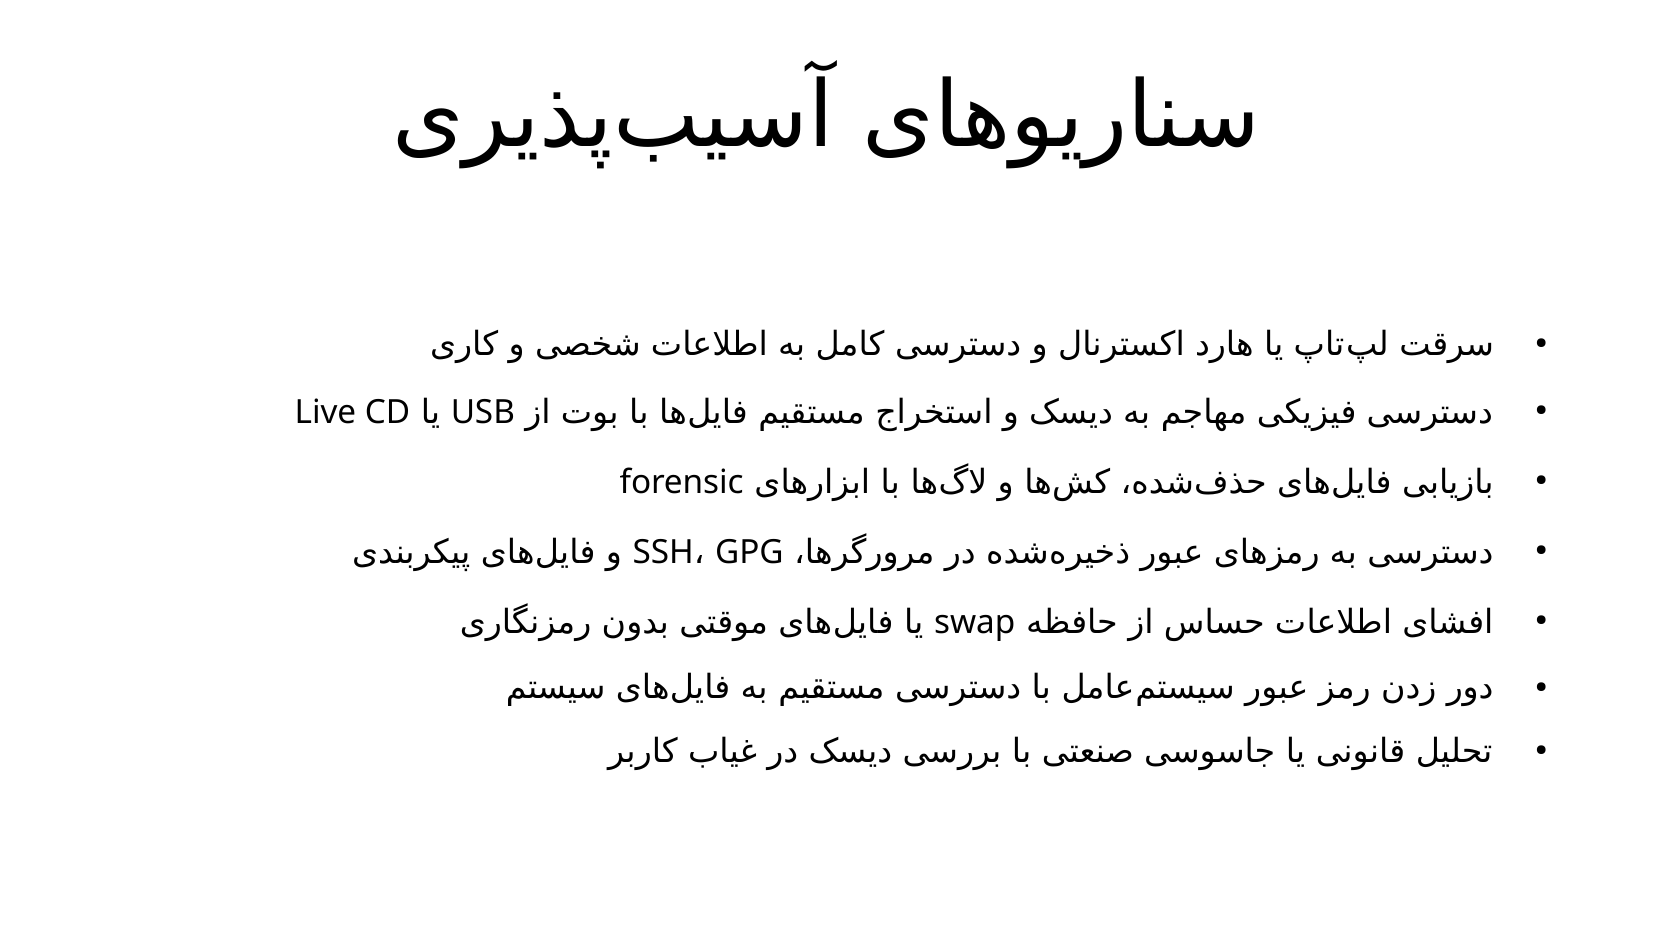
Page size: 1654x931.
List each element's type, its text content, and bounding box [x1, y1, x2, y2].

list سرقت لپ‌تاپ یا هارد اکسترنال و دسترسی کامل به اطلاعات شخصی و کاری دسترسی فیزیکی مهاجم به دیسک و استخراج مستقیم فایل‌ها با بوت از USB یا Live CD بازیابی فایل‌های حذف‌شده، کش‌ها و لاگ‌ها با ابزارهای forensic دسترسی به رمزهای عبور ذخیره‌شده در مرورگرها، SSH، GPG و فایل‌های پیکربندی افشای اطلاعات حساس از حافظه swap یا فایل‌های موقتی بدون رمزنگاری دور زدن رمز عبور سیستم‌عامل با دسترسی مستقیم به فایل‌های سیستم تحلیل قانونی یا جاسوسی صنعتی با بررسی دیسک در غیاب کاربر [76, 324, 1565, 865]
title سناریوهای آسیب‌پذیری [82, 37, 1571, 193]
